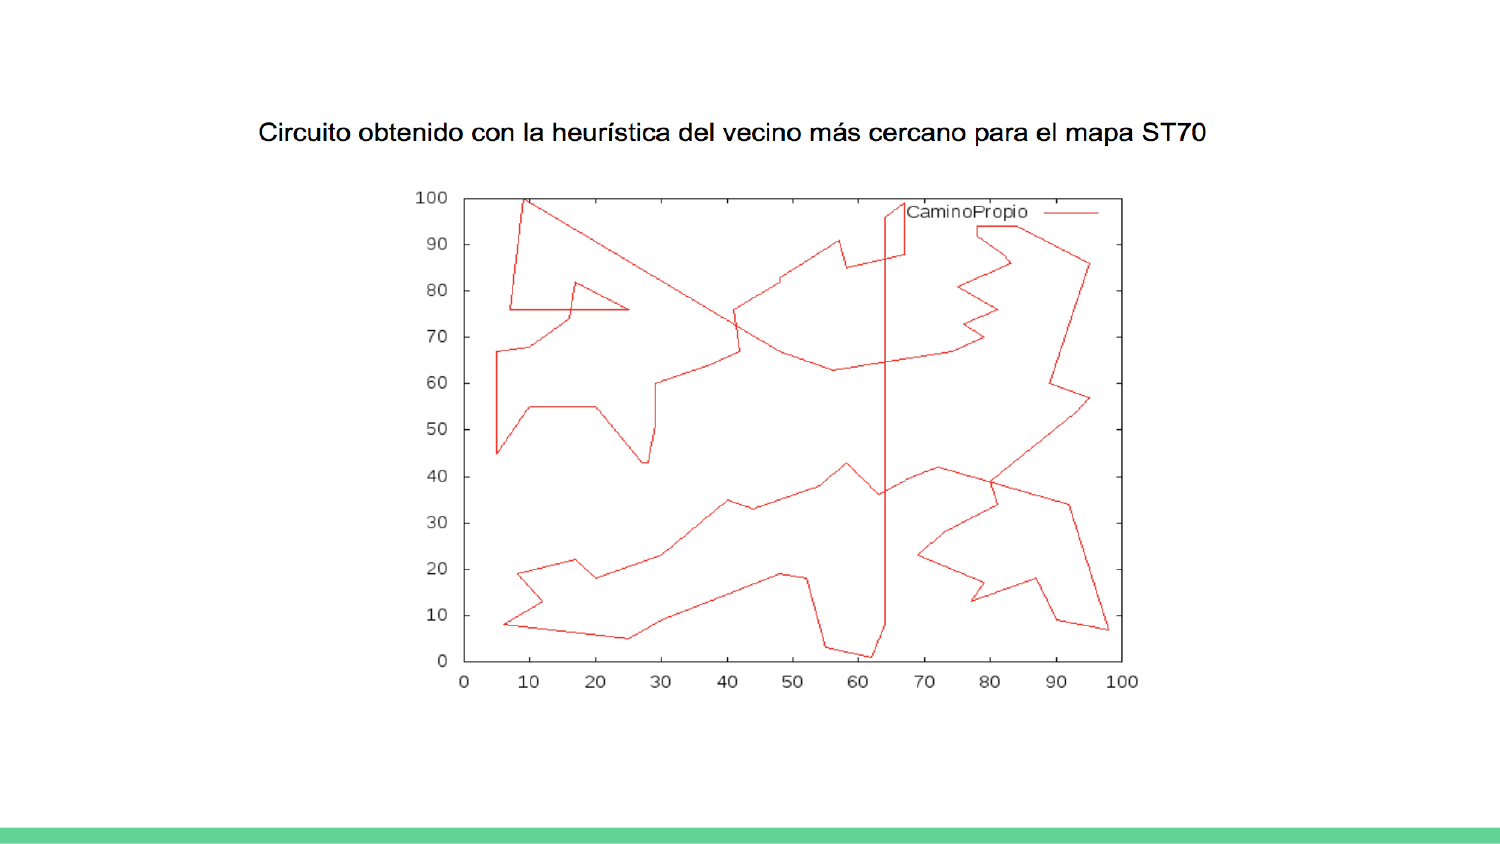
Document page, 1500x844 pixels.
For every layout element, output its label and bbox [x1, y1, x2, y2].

picture [244, 118, 1299, 721]
